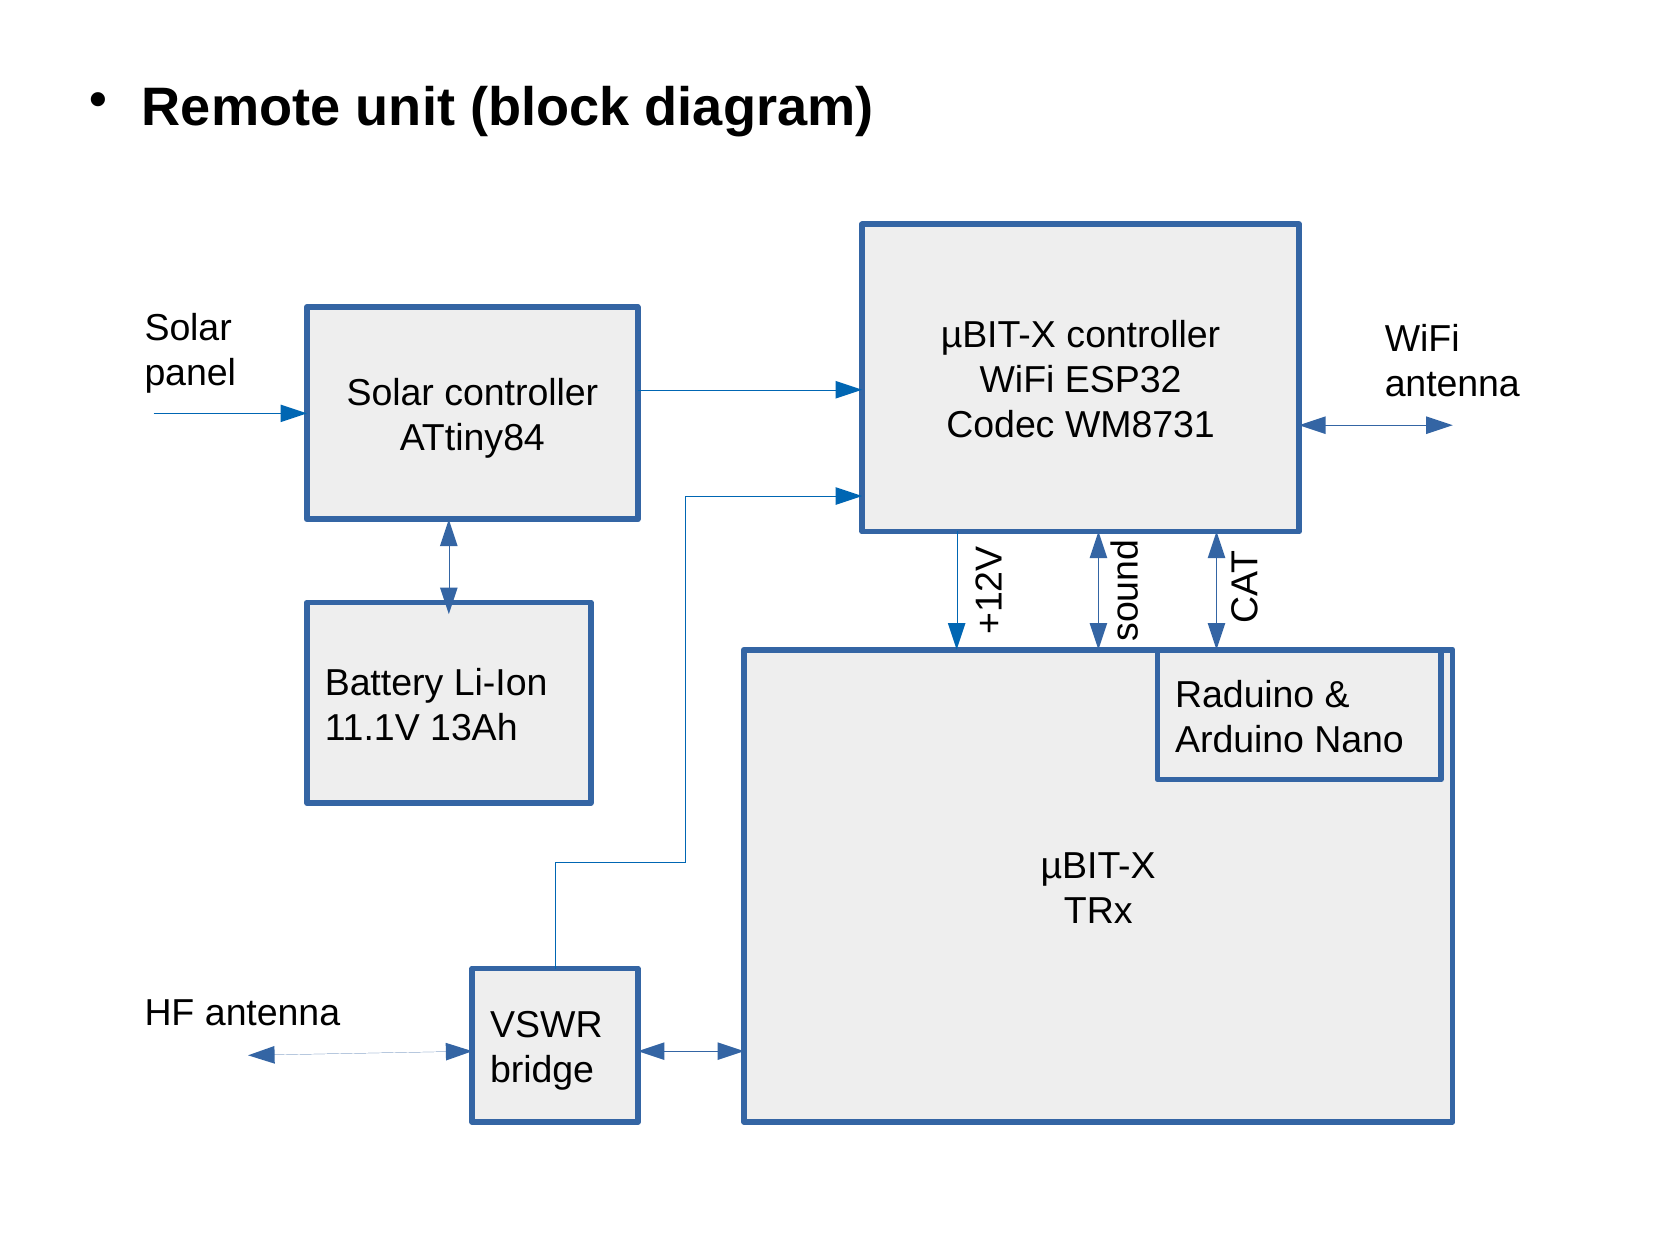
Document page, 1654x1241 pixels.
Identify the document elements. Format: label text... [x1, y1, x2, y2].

text_box Raduino & Arduino Nano [1157, 649, 1441, 780]
text_box CAT [1212, 519, 1276, 638]
text_box Solar panel [129, 295, 251, 394]
text_box Solar controller ATtiny84 [307, 307, 638, 520]
text_box +12V [956, 531, 1020, 650]
text_box VSWR bridge [472, 968, 638, 1123]
text_box µBIT-X controller WiFi ESP32 Codec WM8731 [862, 224, 1299, 532]
text_box HF antenna [129, 980, 438, 1079]
text_box Remote unit (block diagram) [70, 70, 1559, 183]
text_box µBIT-X TRx [744, 649, 1453, 1122]
text_box Battery Li-Ion 11.1V 13Ah [307, 602, 591, 804]
text_box sound [1092, 490, 1157, 657]
text_box WiFi antenna [1370, 307, 1535, 406]
